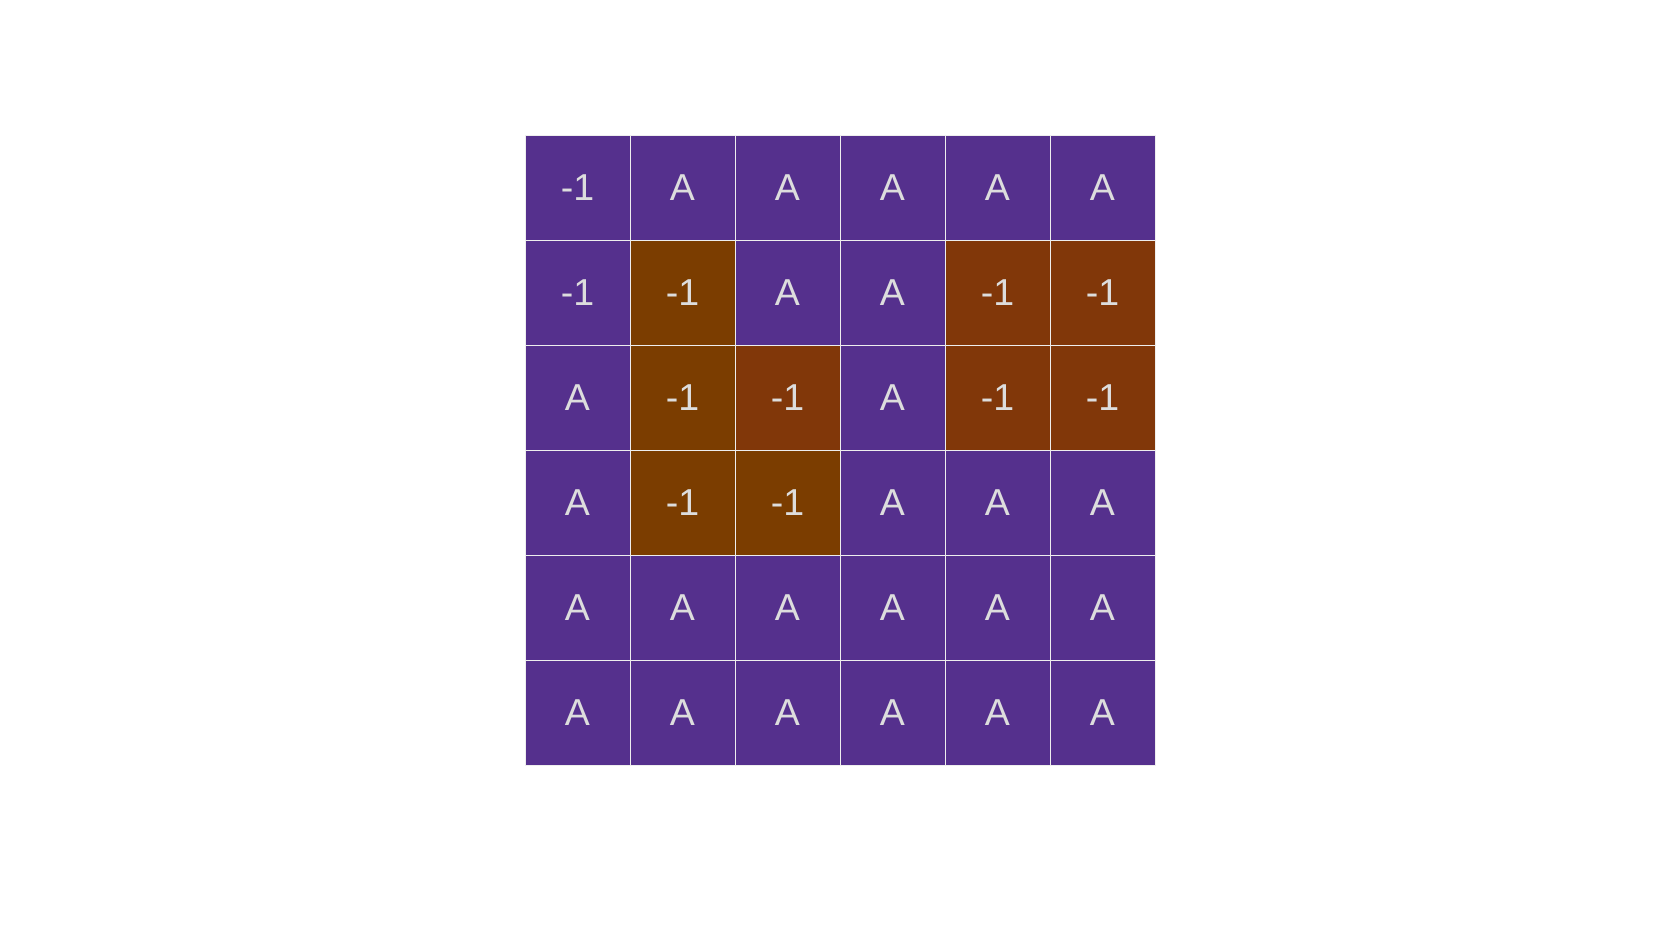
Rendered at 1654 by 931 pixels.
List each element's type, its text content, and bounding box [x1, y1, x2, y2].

text_box A [525, 345, 630, 450]
text_box -1 [945, 240, 1050, 345]
text_box A [735, 240, 840, 345]
text_box A [945, 555, 1050, 660]
text_box -1 [1050, 345, 1156, 450]
text_box -1 [630, 240, 735, 345]
text_box A [945, 135, 1050, 240]
text_box A [735, 555, 840, 660]
text_box A [630, 660, 735, 766]
text_box A [840, 450, 945, 555]
text_box A [840, 345, 945, 450]
text_box A [1050, 450, 1156, 555]
text_box A [630, 135, 735, 240]
text_box A [735, 660, 840, 766]
text_box A [525, 555, 630, 660]
text_box A [1050, 135, 1156, 240]
text_box -1 [630, 345, 735, 450]
text_box A [1050, 555, 1156, 660]
text_box A [840, 240, 945, 345]
text_box A [735, 135, 840, 240]
text_box -1 [525, 135, 630, 240]
text_box A [945, 450, 1050, 555]
text_box -1 [630, 450, 735, 555]
text_box A [840, 660, 945, 766]
text_box A [1050, 660, 1156, 766]
text_box A [840, 135, 945, 240]
text_box A [945, 660, 1050, 766]
text_box -1 [735, 450, 840, 555]
text_box -1 [945, 345, 1050, 450]
text_box A [525, 660, 630, 766]
text_box A [840, 555, 945, 660]
text_box A [630, 555, 735, 660]
text_box -1 [525, 240, 630, 345]
text_box A [525, 450, 630, 555]
text_box -1 [735, 345, 840, 450]
text_box -1 [1050, 240, 1156, 345]
